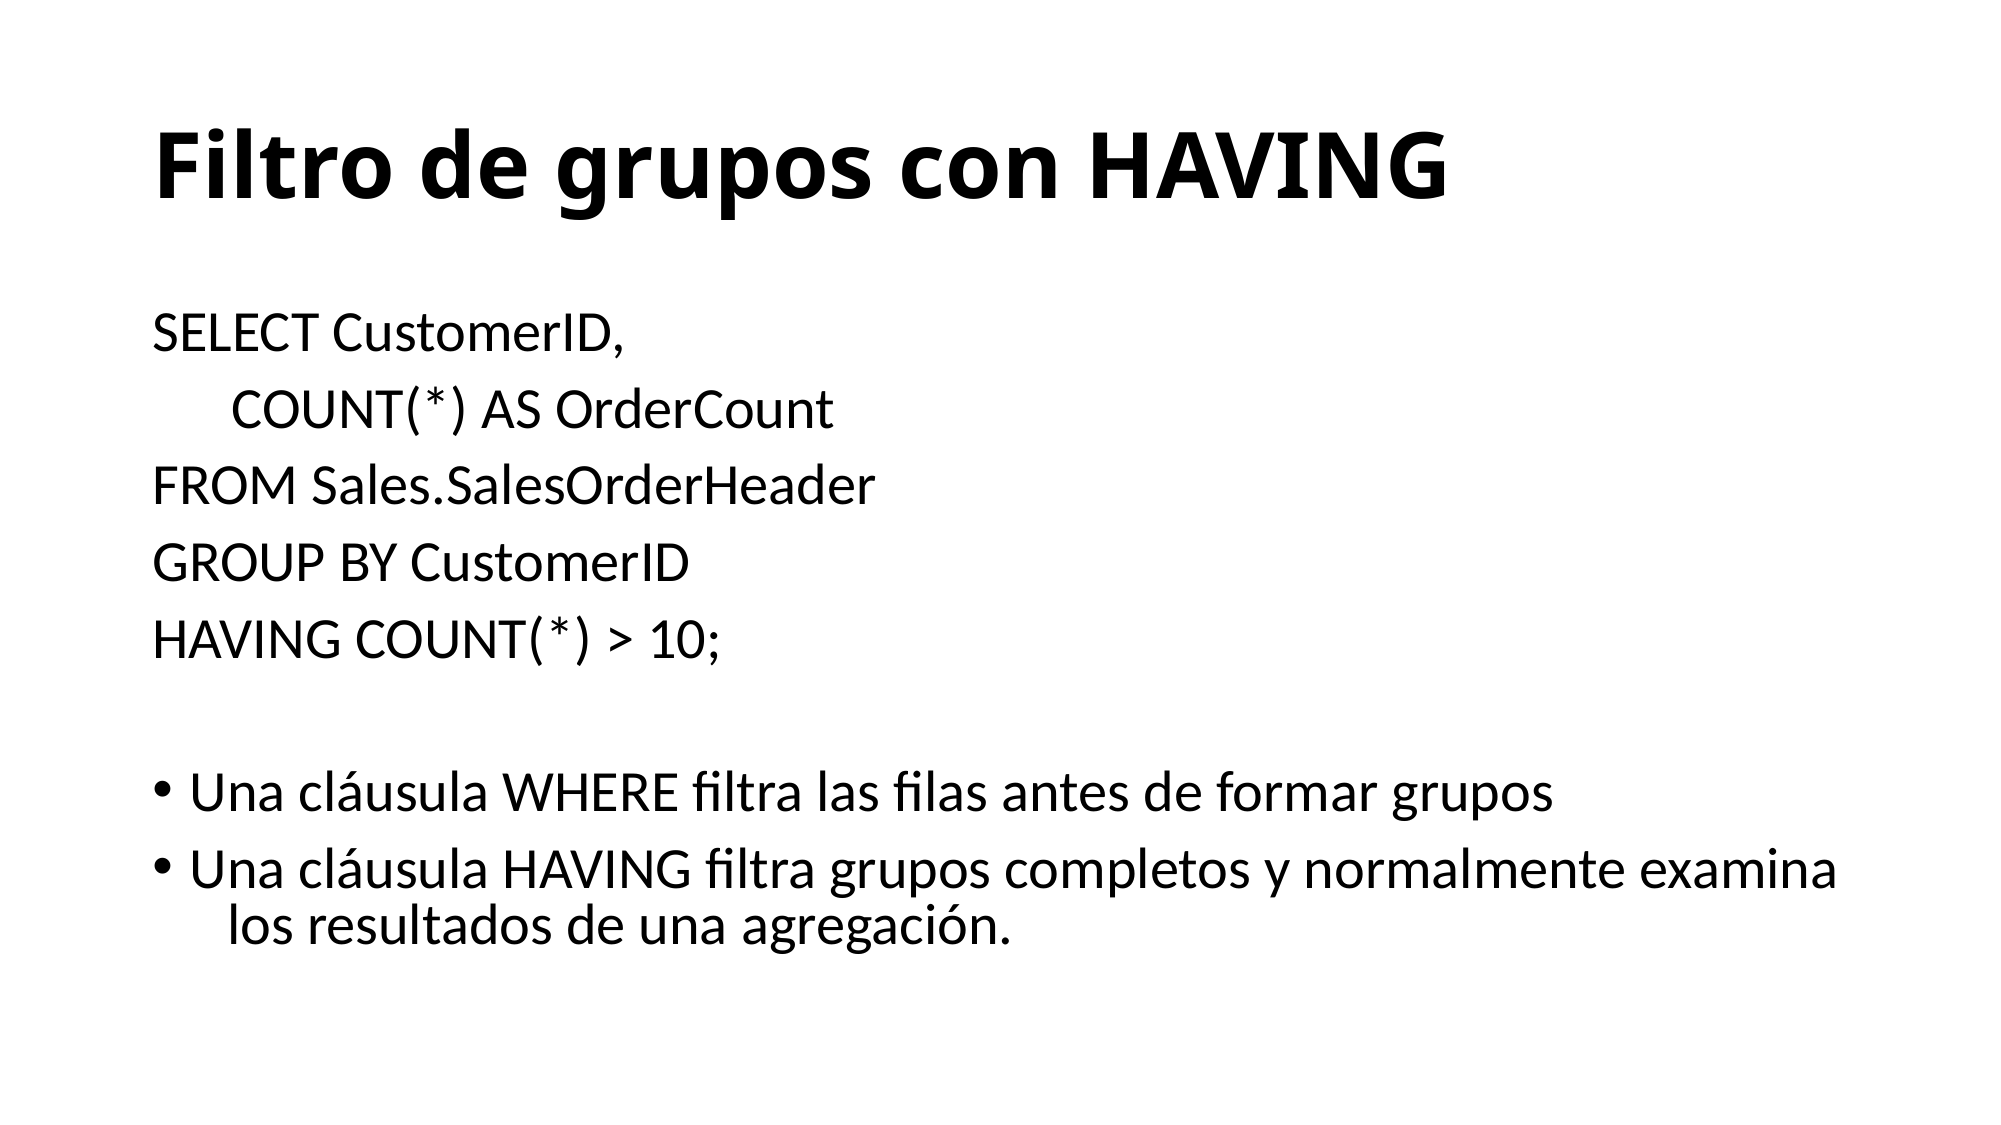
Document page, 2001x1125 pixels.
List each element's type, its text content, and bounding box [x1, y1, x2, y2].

title Filtro de grupos con HAVING [137, 59, 1863, 278]
list SELECT CustomerID, COUNT(*) AS OrderCount FROM Sales.SalesOrderHeader GROUP BY CustomerID HAVING COUNT(*) > 10; Una cláusula WHERE filtra las filas antes de formar grupos Una cláusula HAVING filtra grupos completos y normalmente examina los resultados de una agregación. [137, 299, 1863, 1014]
